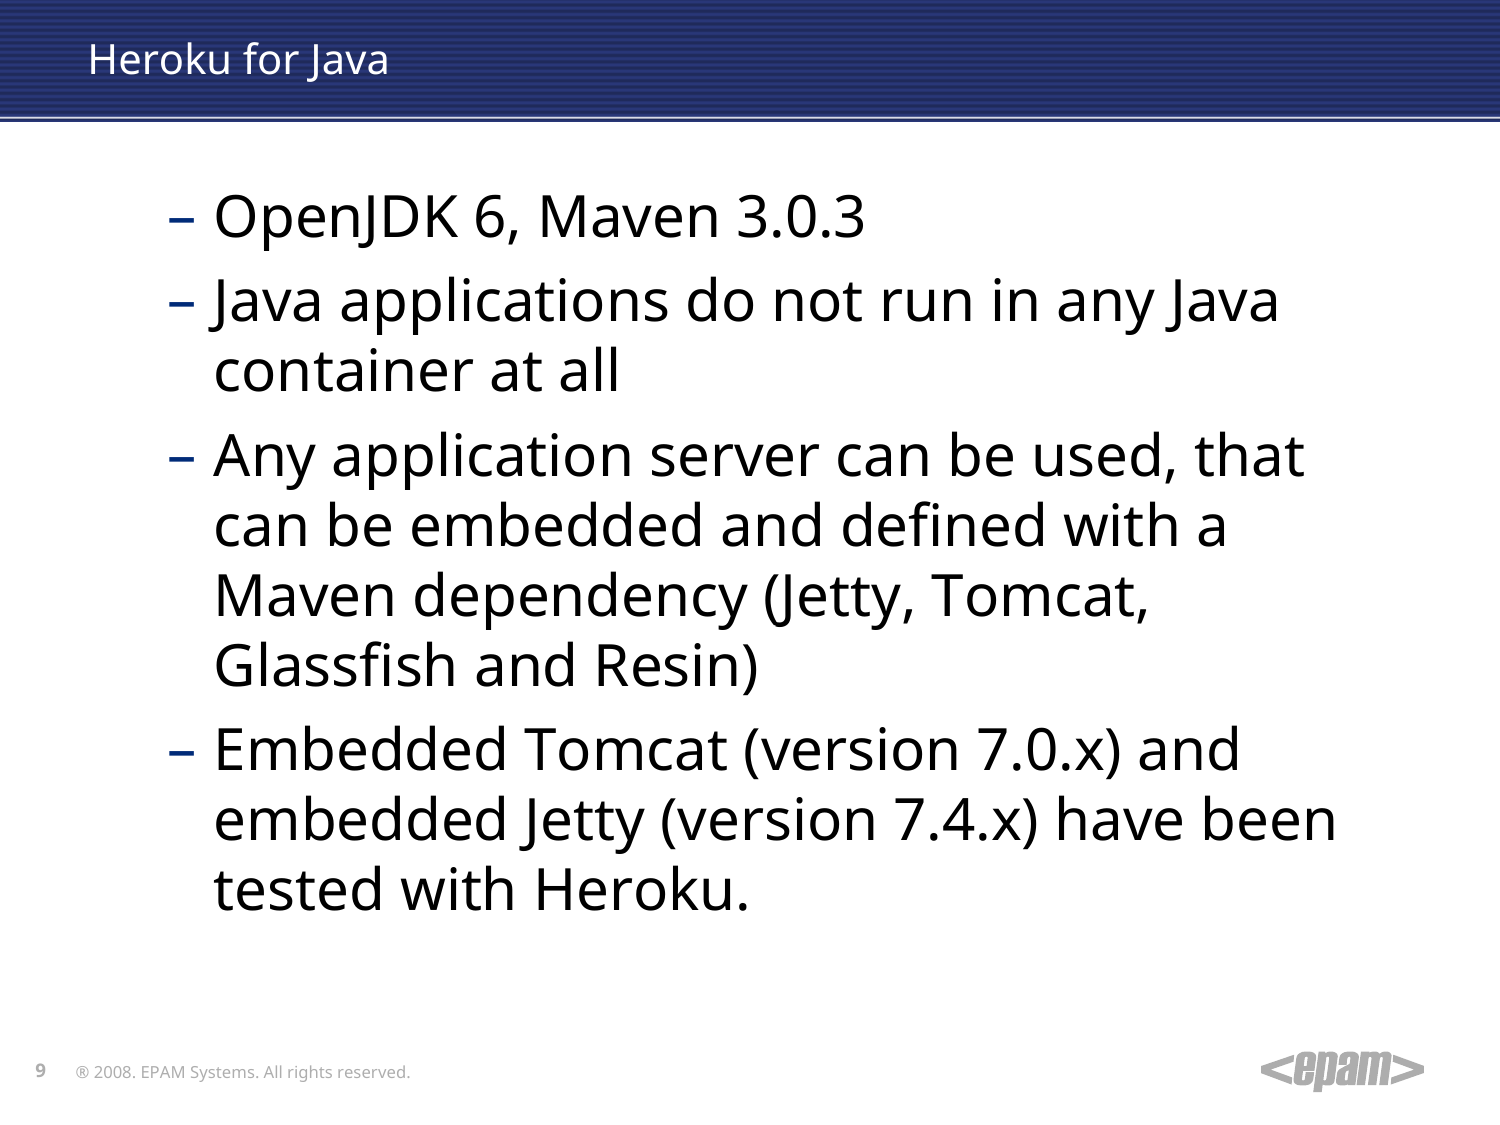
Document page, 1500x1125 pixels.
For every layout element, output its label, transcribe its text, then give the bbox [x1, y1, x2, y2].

text_box <szám> [12, 1054, 70, 1090]
text_box Heroku for Java [72, 25, 1423, 91]
text_box OpenJDK 6, Maven 3.0.3 Java applications do not run in any Java container at all Any application server can be used, that can be embedded and defined with a Maven dependency (Jetty, Tomcat, Glassfish and Resin) Embedded Tomcat (version 7.0.x) and embedded Jetty (version 7.4.x) have been tested with Heroku. [77, 171, 1426, 1014]
